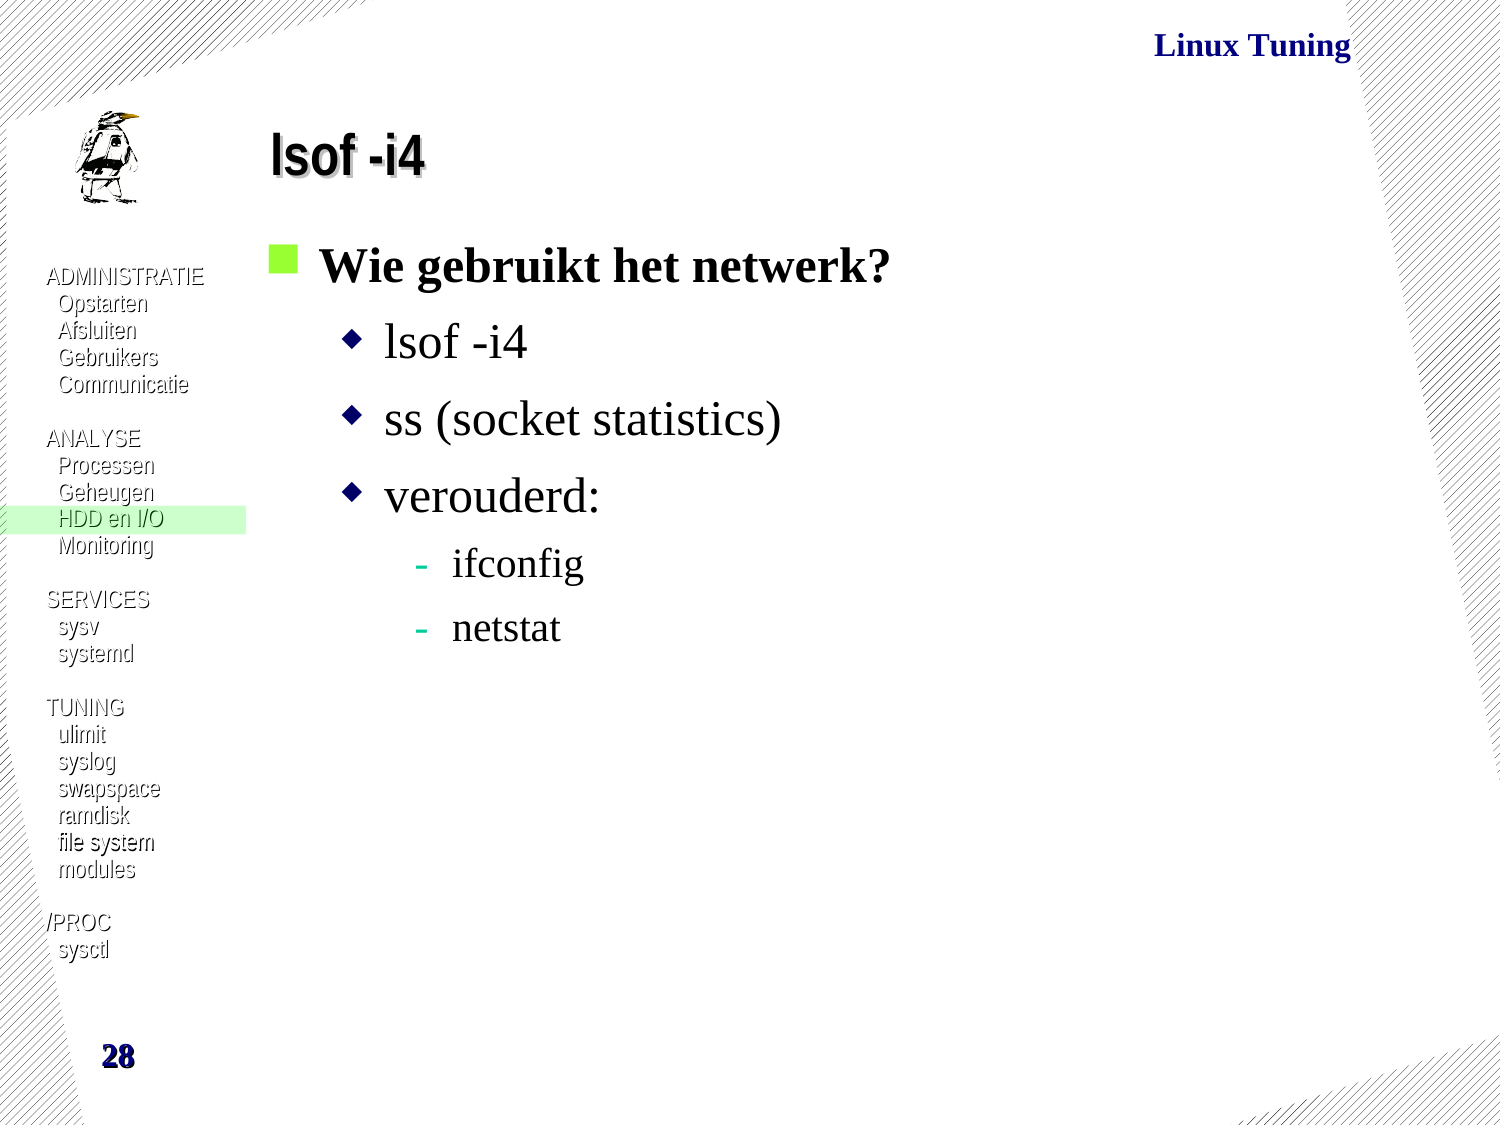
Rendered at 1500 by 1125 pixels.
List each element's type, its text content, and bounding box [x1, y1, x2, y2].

list Wie gebruikt het netwerk? lsof -i4 ss (socket statistics) verouderd: ifconfig netstat [264, 229, 1486, 882]
picture [57, 105, 143, 206]
text_box [0, 505, 247, 535]
title lsof -i4 [270, 41, 1500, 250]
